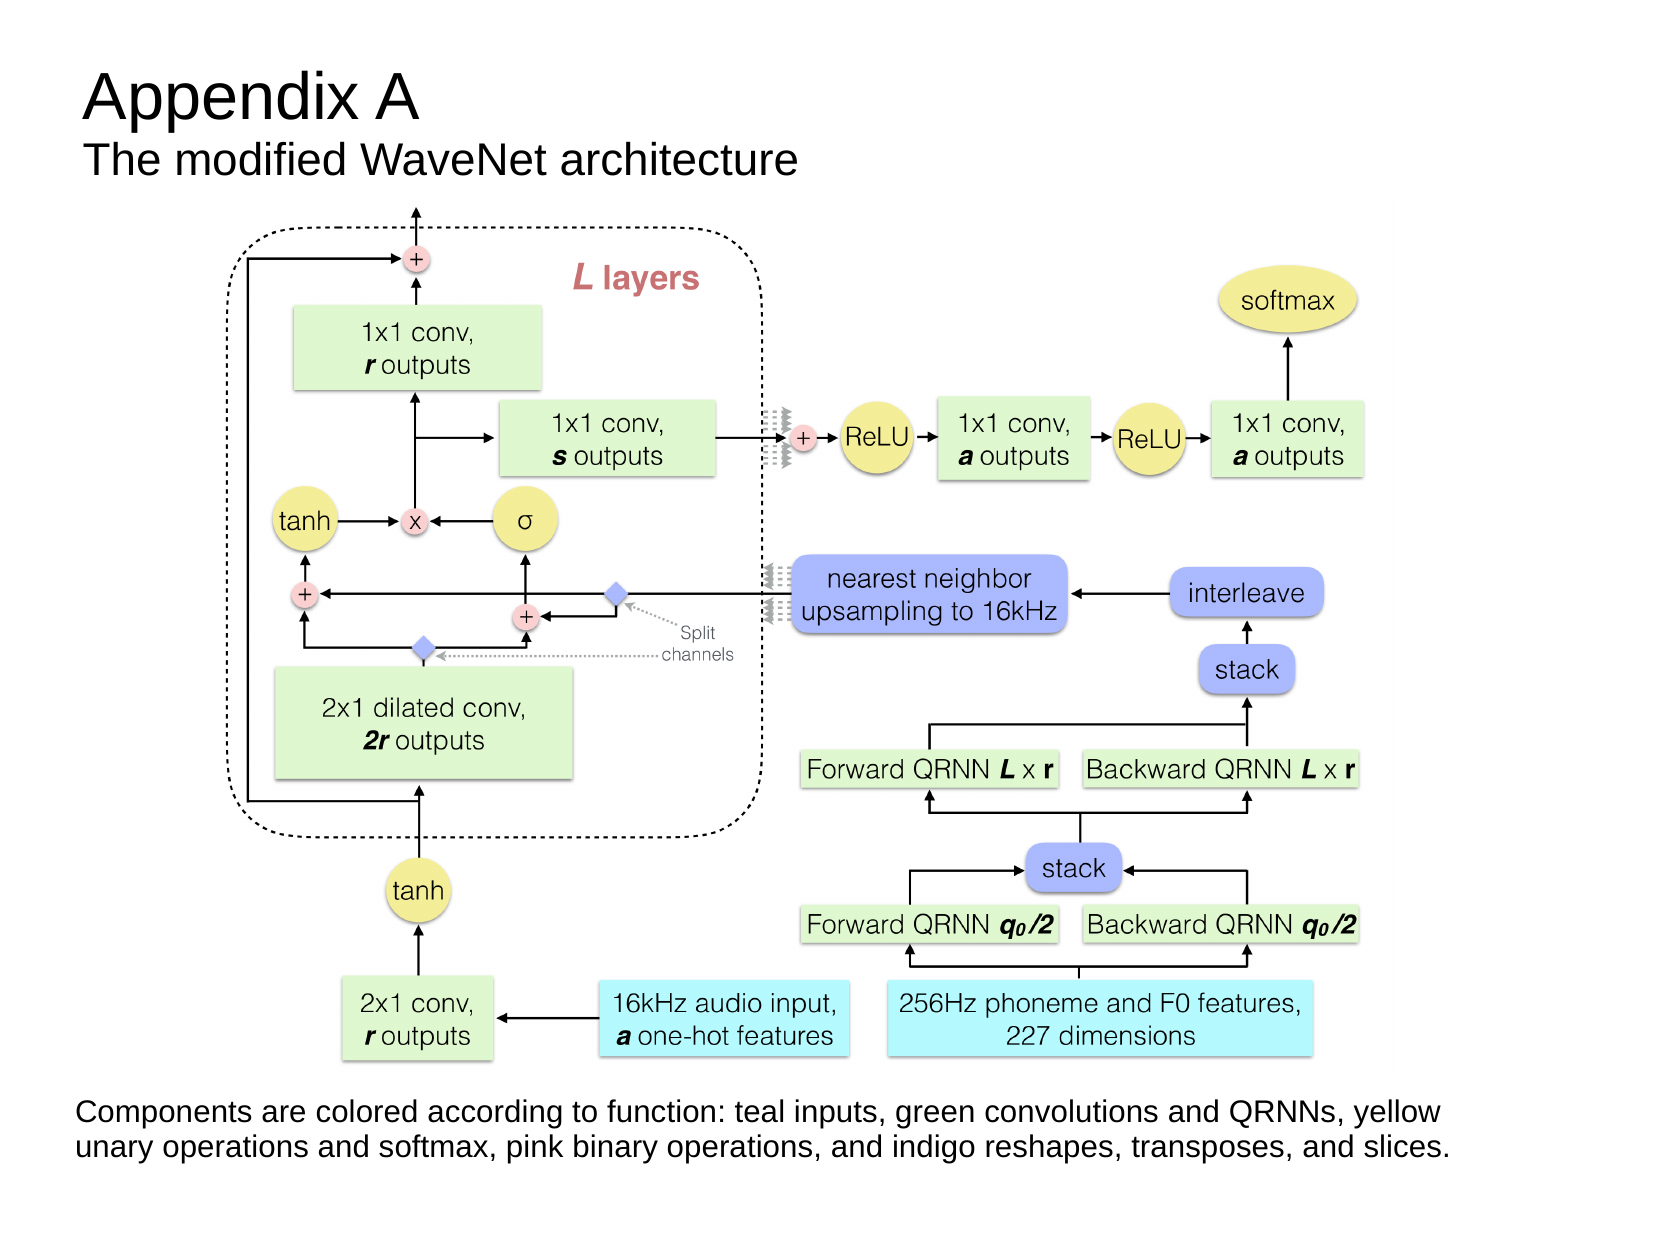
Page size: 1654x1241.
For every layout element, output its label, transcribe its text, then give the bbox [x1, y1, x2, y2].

picture [202, 198, 1396, 1073]
text_box Components are colored according to function: teal inputs, green convolutions and QRNNs, yellow unary operations and softmax, pink binary operations, and indigo reshapes, transposes, and slices. [75, 1073, 1486, 1186]
title Appendix A The modified WaveNet architecture [82, 49, 1571, 195]
